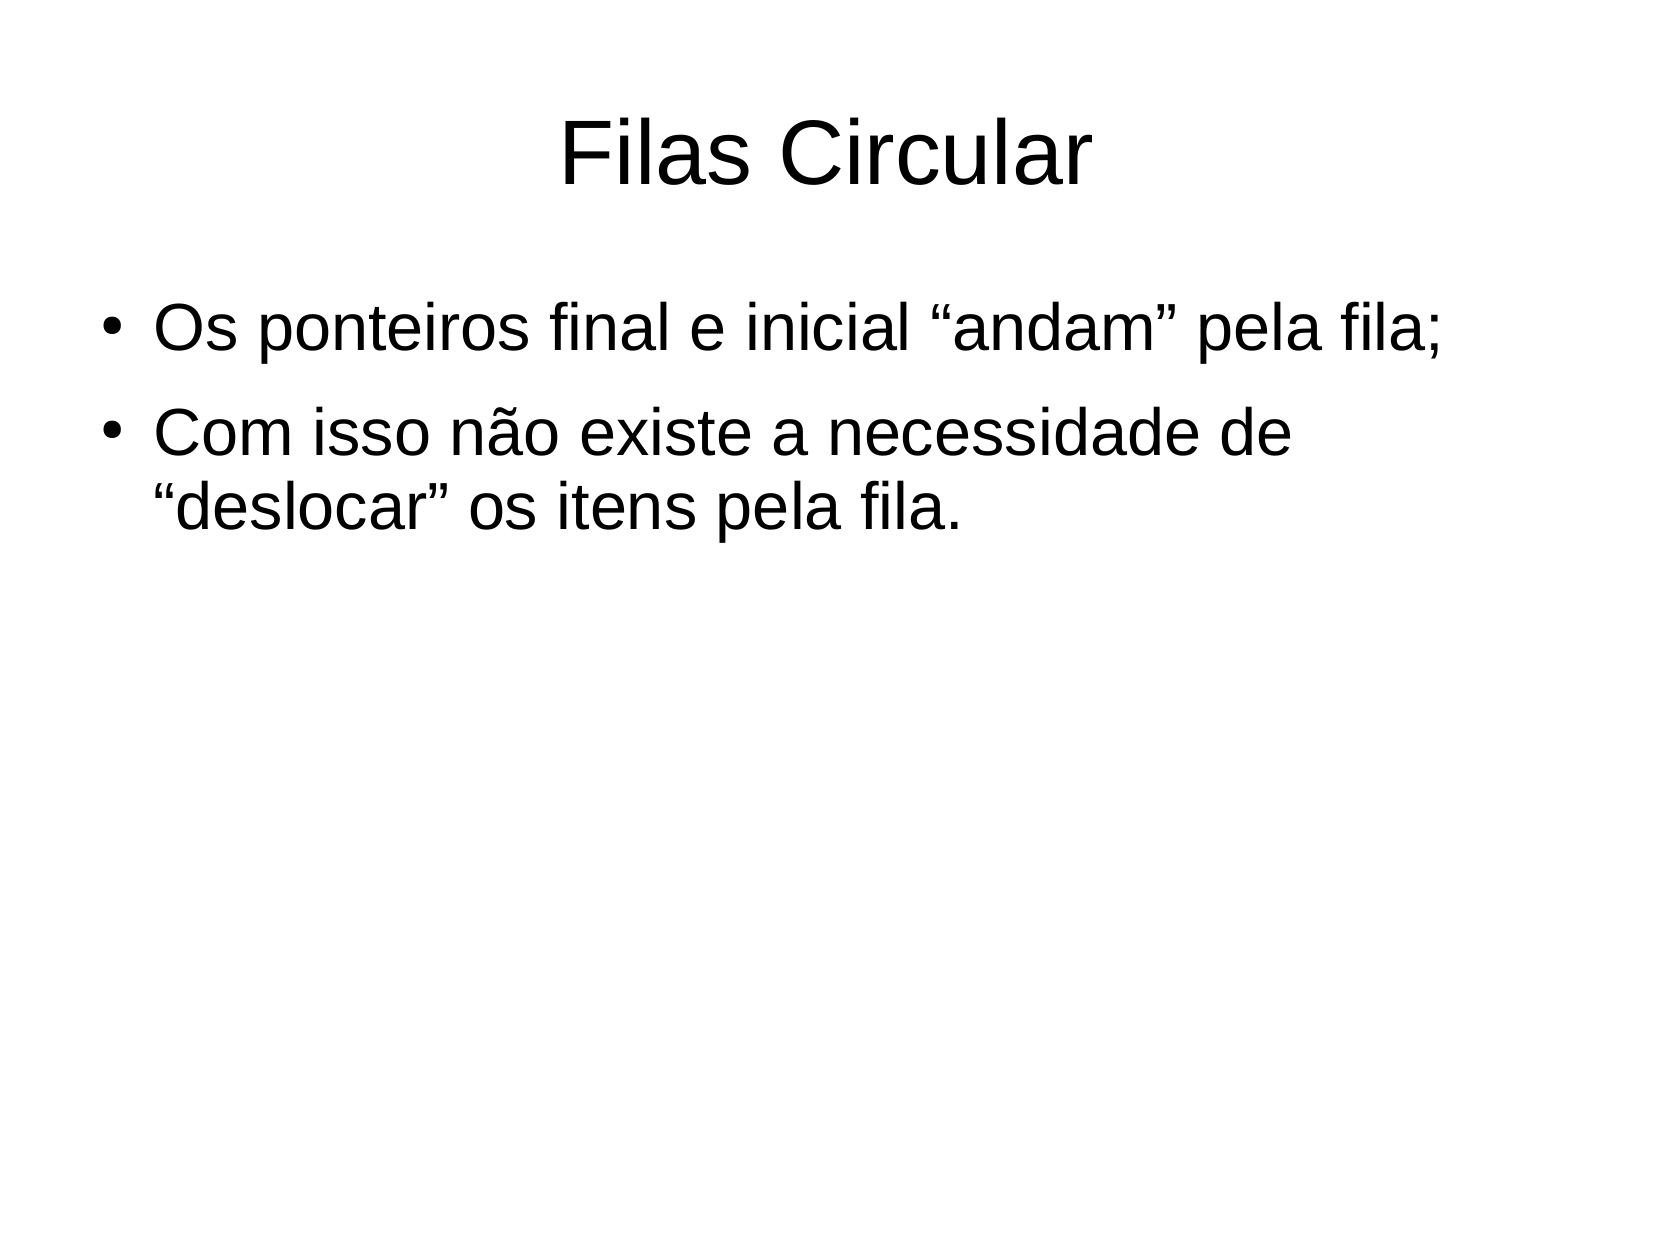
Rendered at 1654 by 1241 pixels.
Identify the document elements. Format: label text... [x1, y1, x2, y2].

list Os ponteiros final e inicial “andam” pela fila; Com isso não existe a necessidade de “deslocar” os itens pela fila. [82, 290, 1571, 1010]
title Filas Circular [82, 49, 1571, 257]
